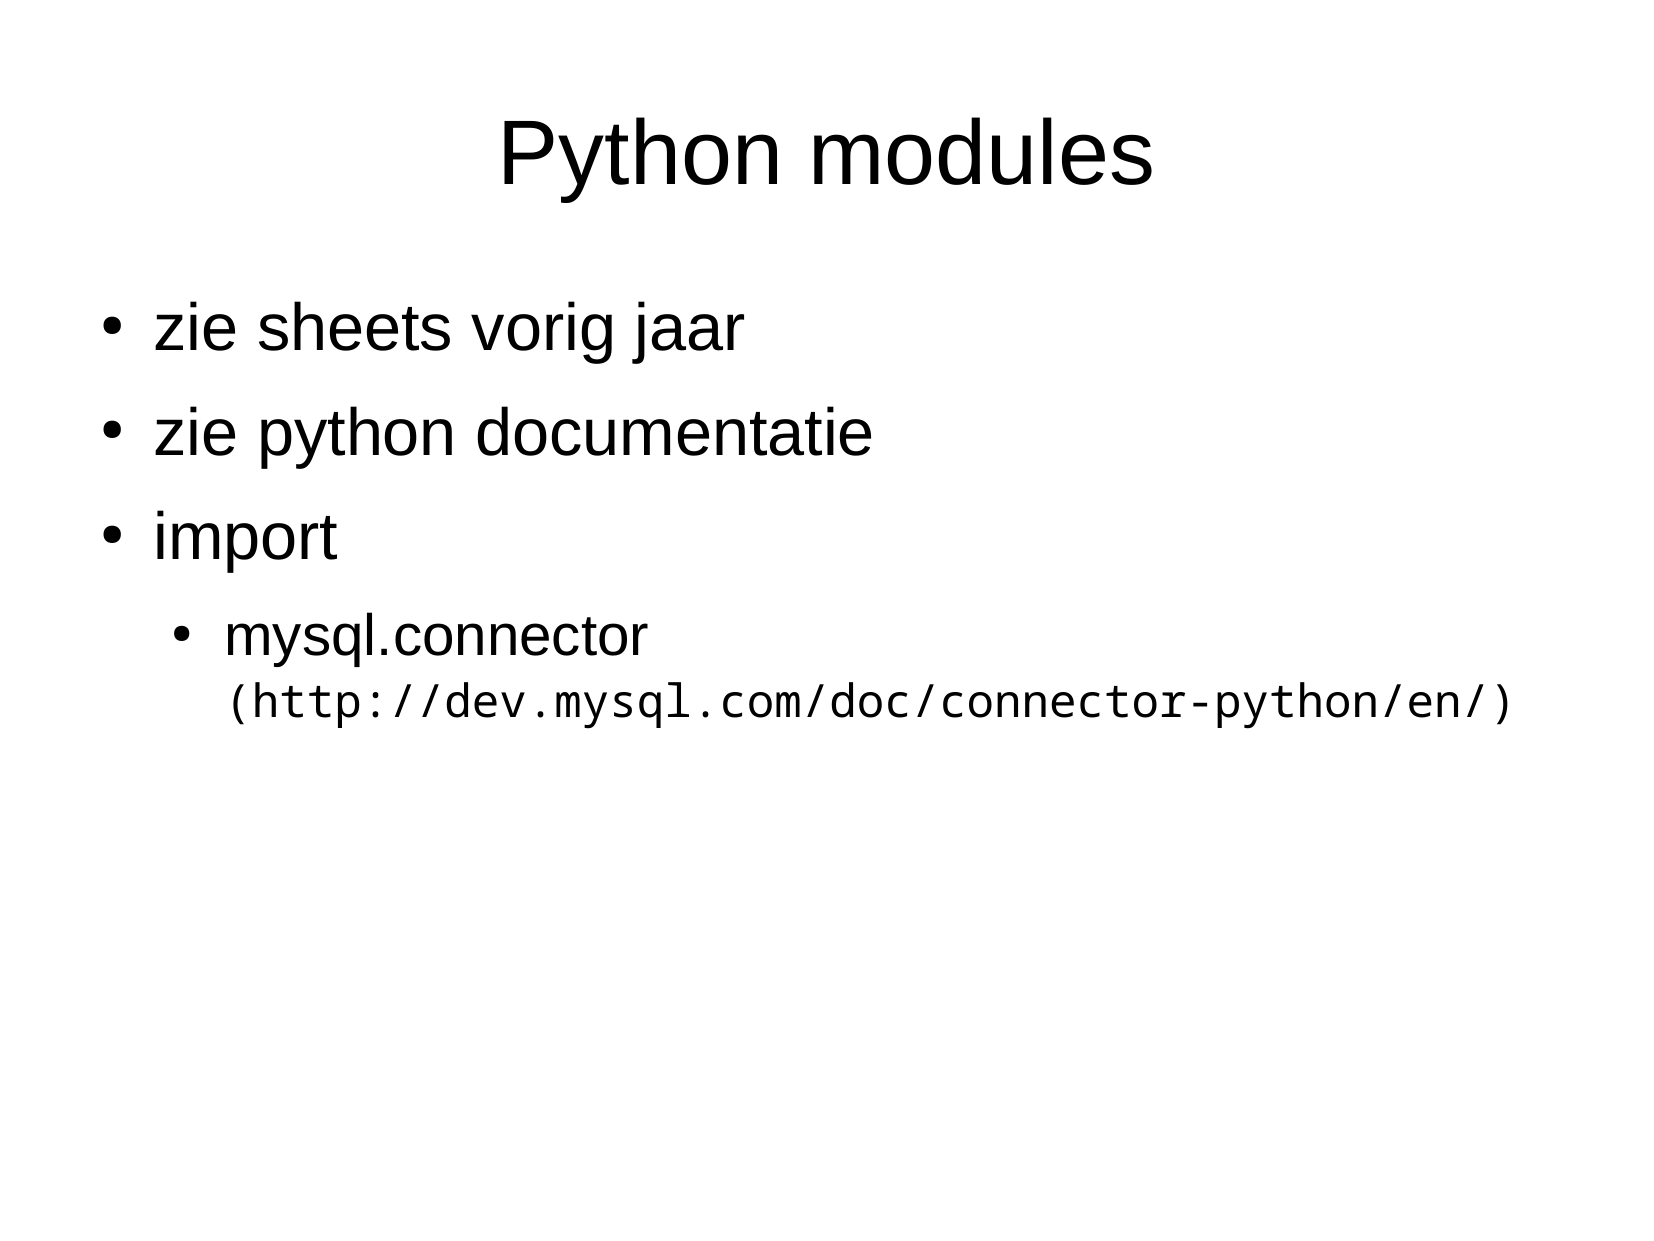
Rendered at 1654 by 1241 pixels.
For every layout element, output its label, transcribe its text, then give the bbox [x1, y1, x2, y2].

title Python modules [82, 49, 1571, 257]
list zie sheets vorig jaar zie python documentatie import mysql.connector (http://dev.mysql.com/doc/connector-python/en/) [82, 290, 1571, 1010]
